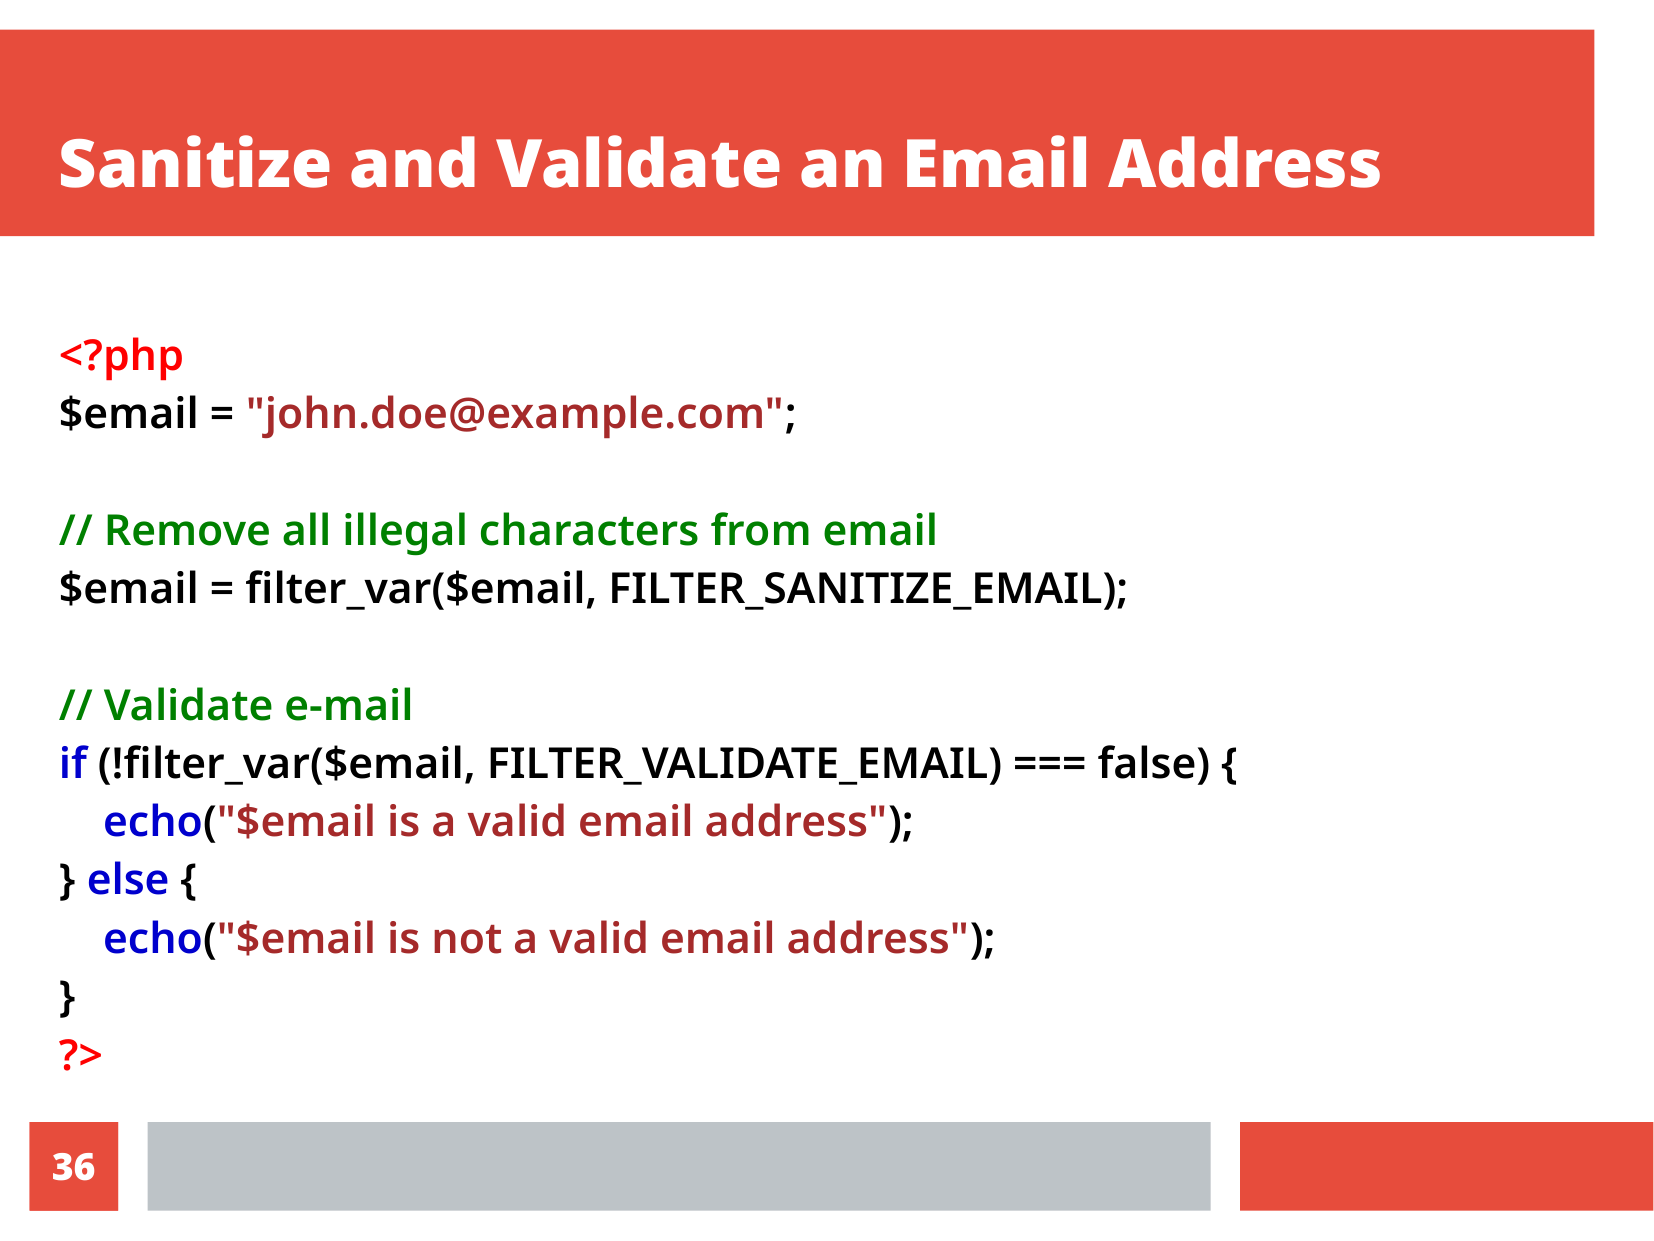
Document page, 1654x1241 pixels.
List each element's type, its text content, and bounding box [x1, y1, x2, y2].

list <?php $email = "john.doe@example.com"; // Remove all illegal characters from email $email = filter_var($email, FILTER_SANITIZE_EMAIL); // Validate e-mail if (!filter_var($email, FILTER_VALIDATE_EMAIL) === false) { echo("$email is a valid email address"); } else { echo("$email is not a valid email address"); } ?> [59, 324, 1565, 1093]
title Sanitize and Validate an Email Address [59, 59, 1595, 207]
